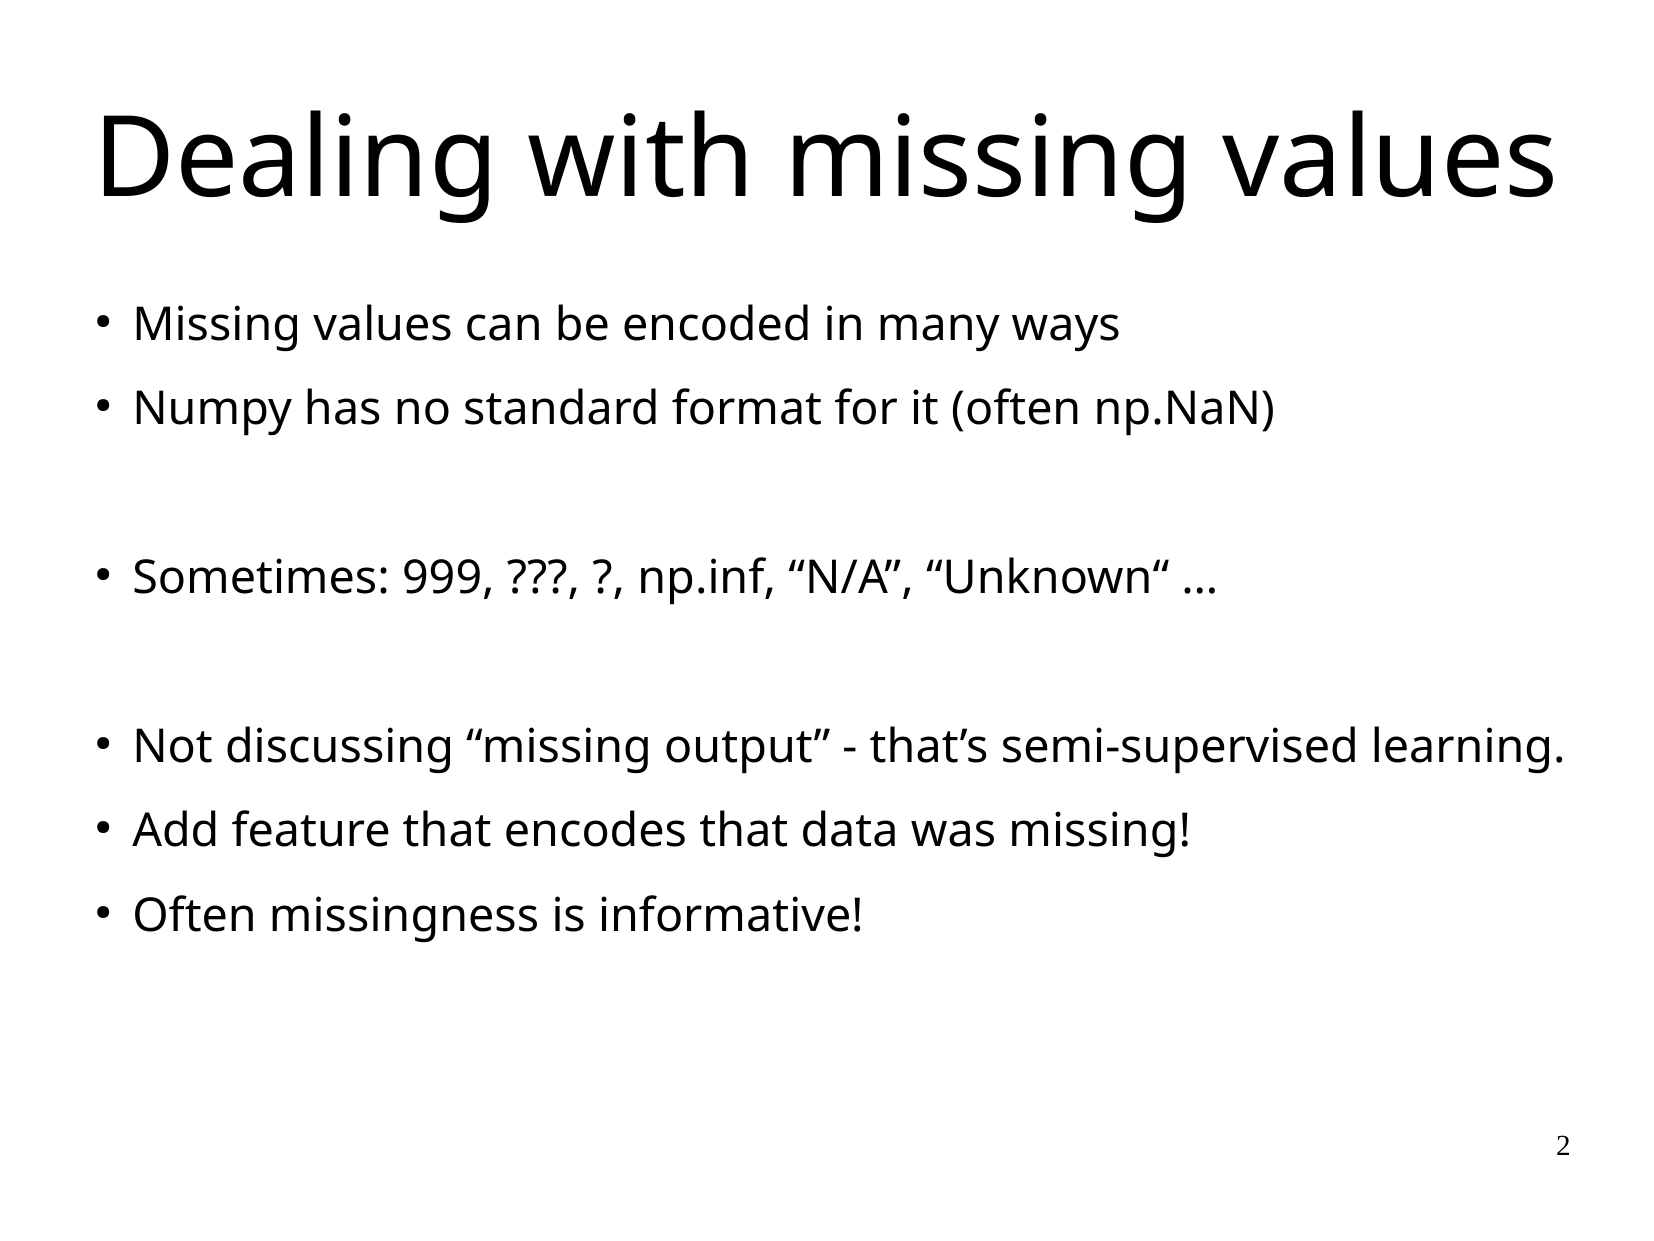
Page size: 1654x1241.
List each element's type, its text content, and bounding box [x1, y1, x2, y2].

list Missing values can be encoded in many ways Numpy has no standard format for it (often np.NaN) Sometimes: 999, ???, ?, np.inf, “N/A”, “Unknown“ … Not discussing “missing output” - that’s semi-supervised learning. Add feature that encodes that data was missing! Often missingness is informative! [82, 290, 1571, 1010]
title Dealing with missing values [82, 49, 1571, 257]
